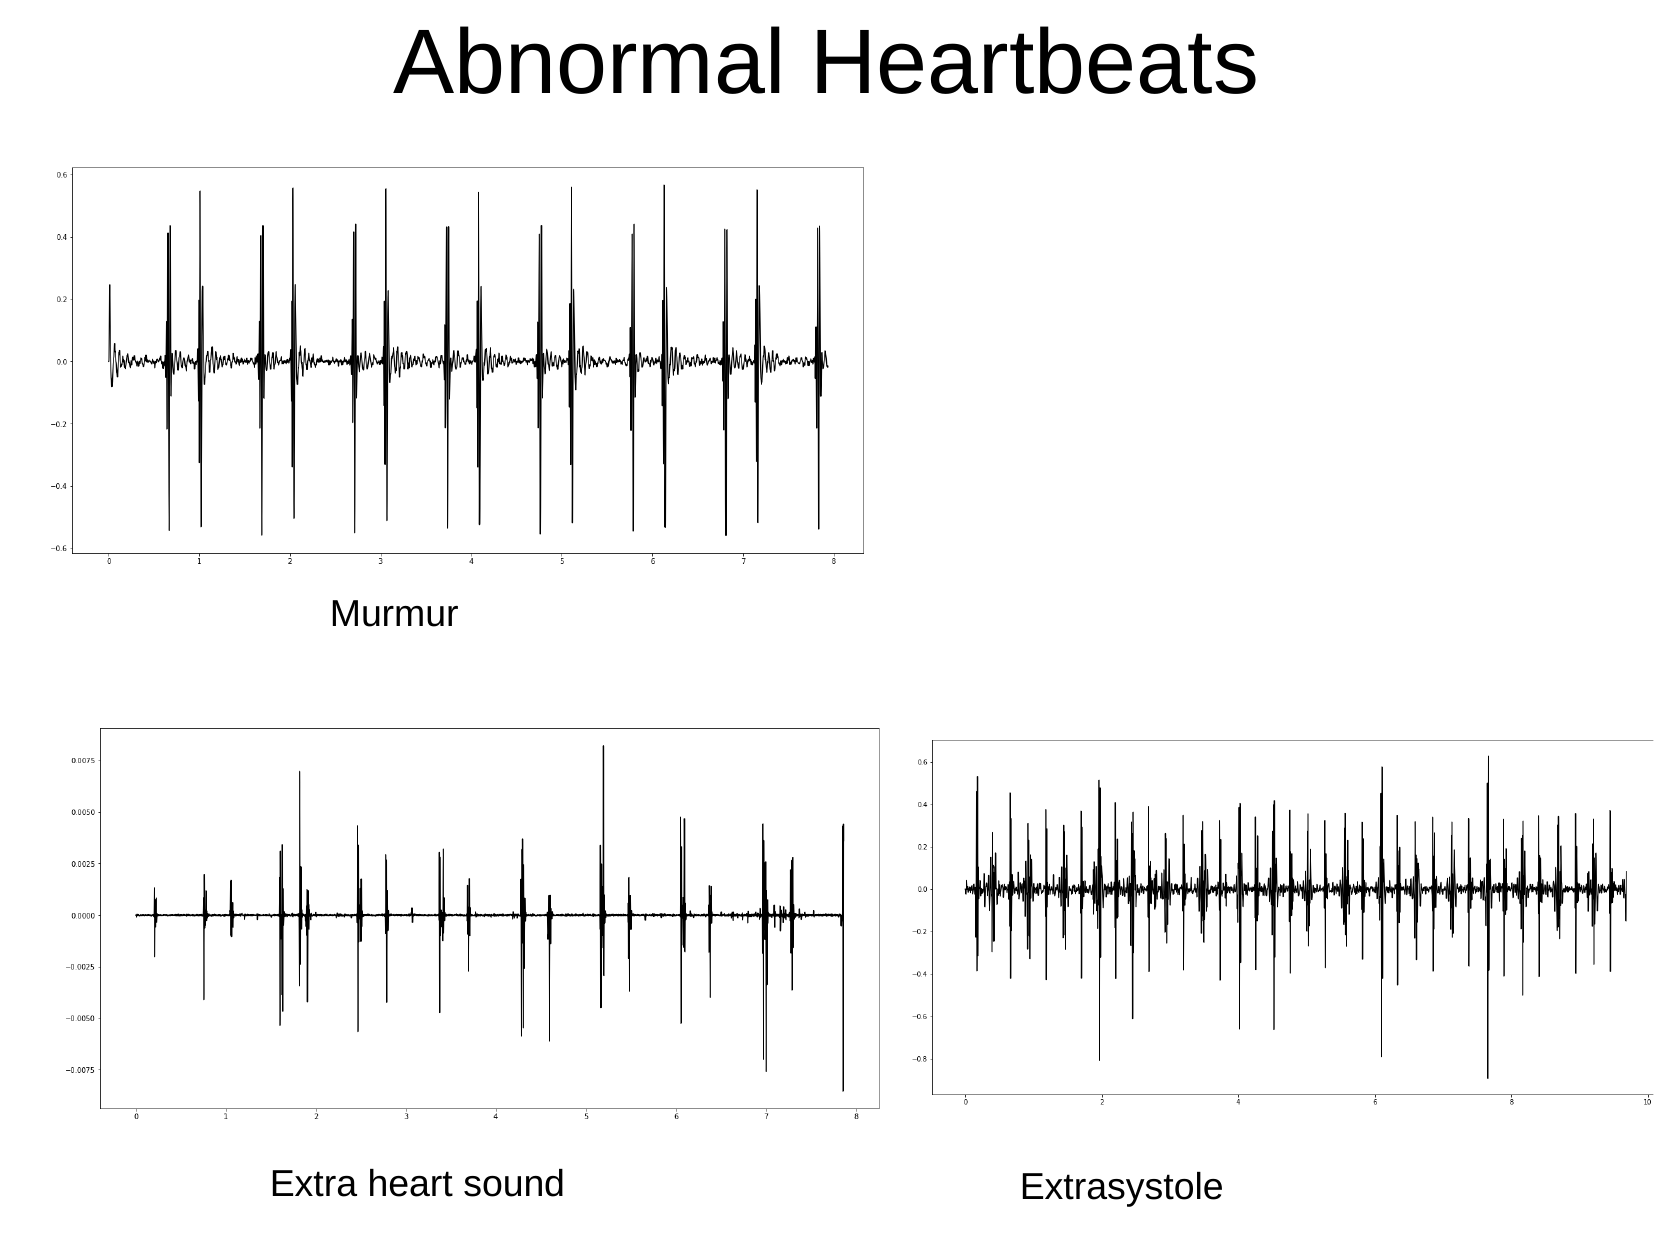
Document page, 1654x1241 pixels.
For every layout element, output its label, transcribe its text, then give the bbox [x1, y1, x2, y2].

picture [60, 721, 886, 1126]
text_box Extrasystole [1005, 1158, 1239, 1216]
text_box Murmur [315, 585, 474, 642]
picture [45, 160, 871, 571]
title Abnormal Heartbeats [82, 0, 1571, 166]
picture [907, 733, 1654, 1111]
text_box Extra heart sound [255, 1155, 581, 1212]
